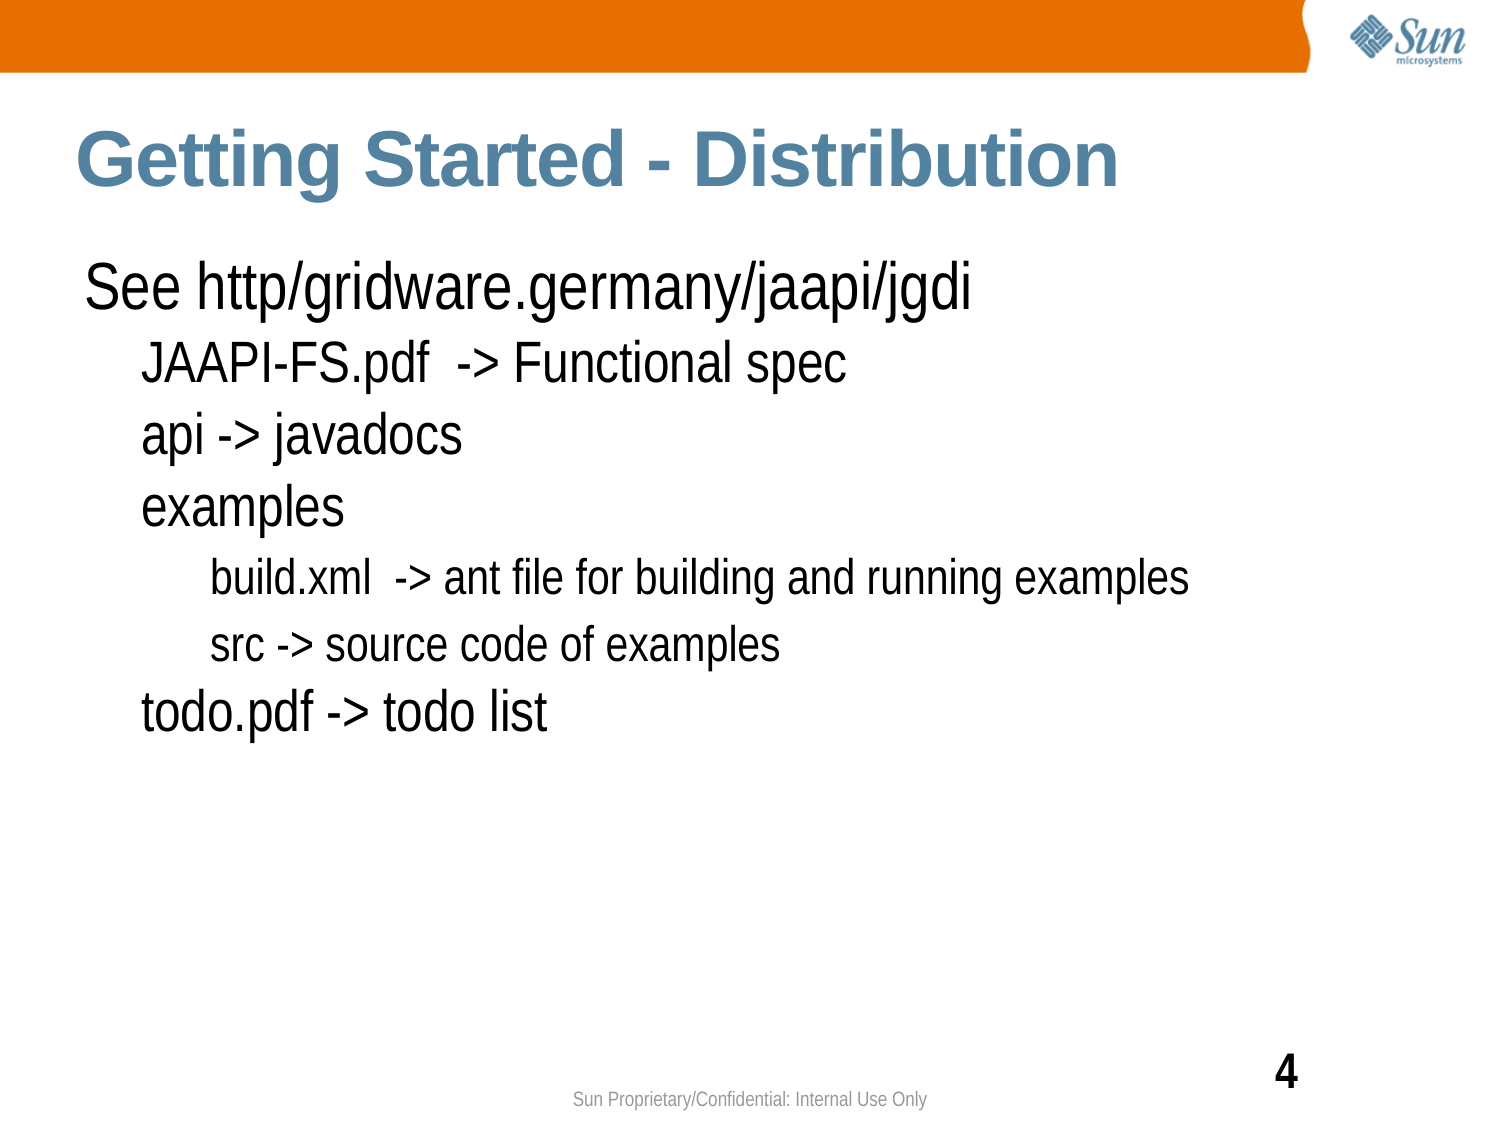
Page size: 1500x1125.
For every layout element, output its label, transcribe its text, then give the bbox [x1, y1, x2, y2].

title Getting Started - Distribution [75, 122, 1438, 228]
picture [0, 0, 1500, 75]
list See http/gridware.germany/jaapi/jgdi JAAPI-FS.pdf -> Functional spec api -> javadocs examples build.xml -> ant file for building and running examples src -> source code of examples todo.pdf -> todo list [64, 257, 1402, 1017]
